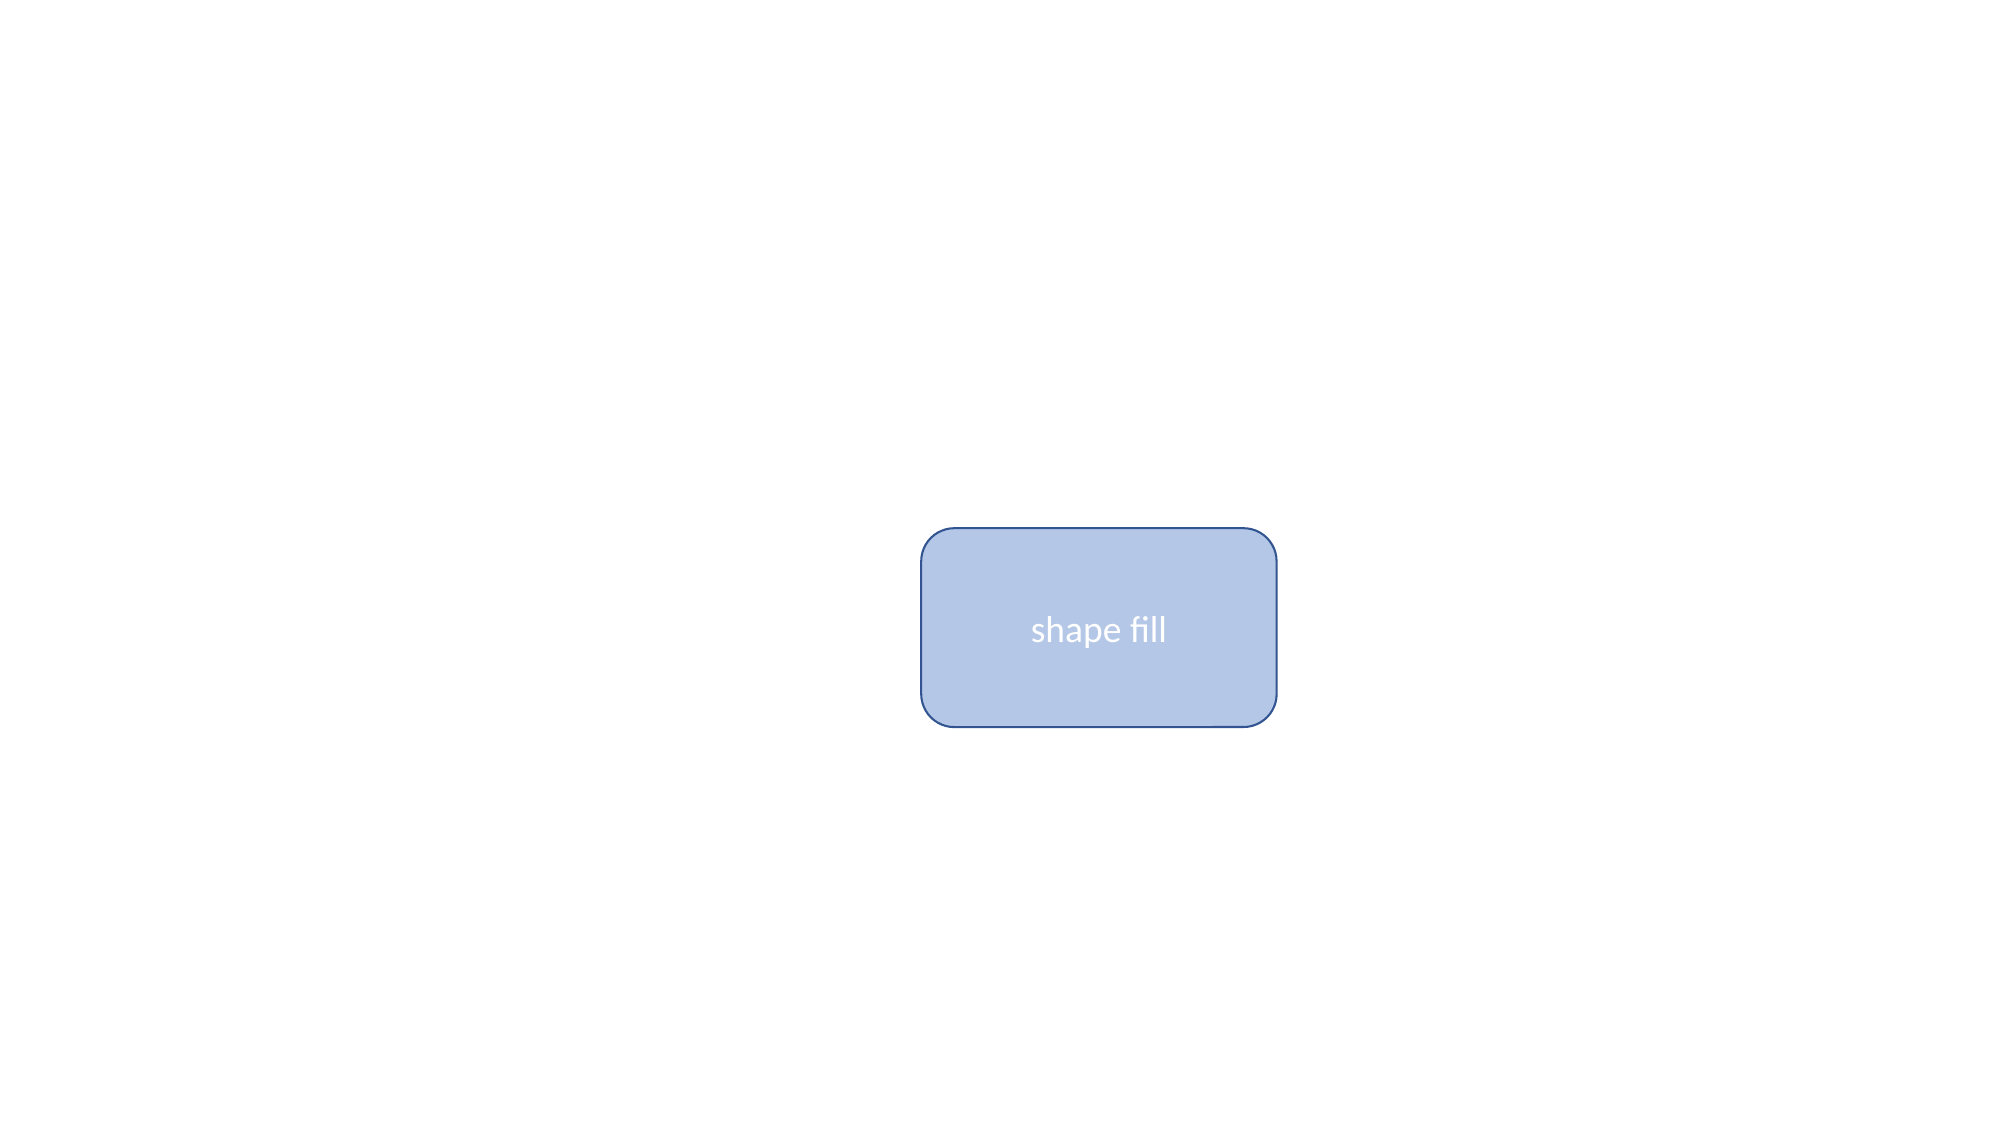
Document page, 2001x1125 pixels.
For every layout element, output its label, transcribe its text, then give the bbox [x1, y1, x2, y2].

text_box shape fill [921, 528, 1277, 728]
